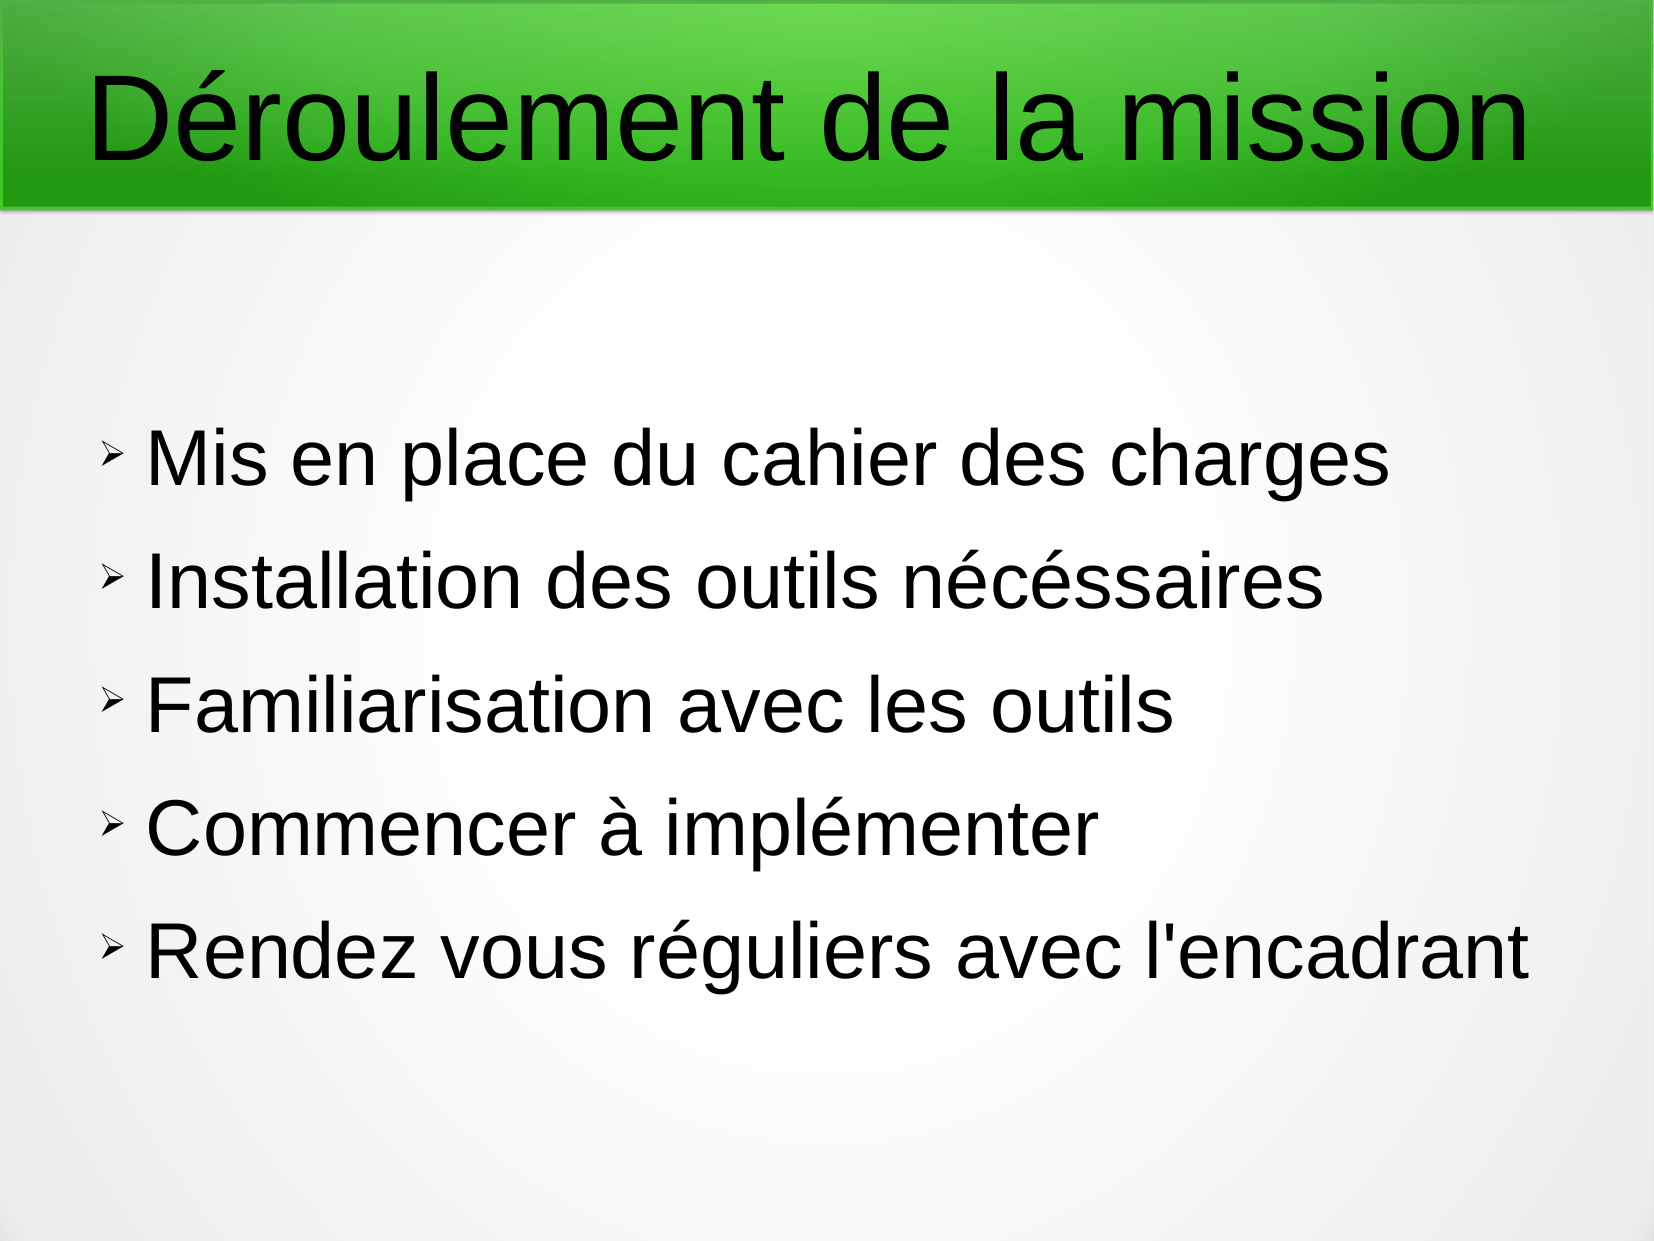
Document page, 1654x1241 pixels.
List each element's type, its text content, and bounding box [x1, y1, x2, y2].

title Déroulement de la mission [82, 47, 1571, 189]
list Mis en place du cahier des charges Installation des outils nécéssaires Familiarisation avec les outils Commencer à implémenter Rendez vous réguliers avec l'encadrant [82, 290, 1571, 1010]
